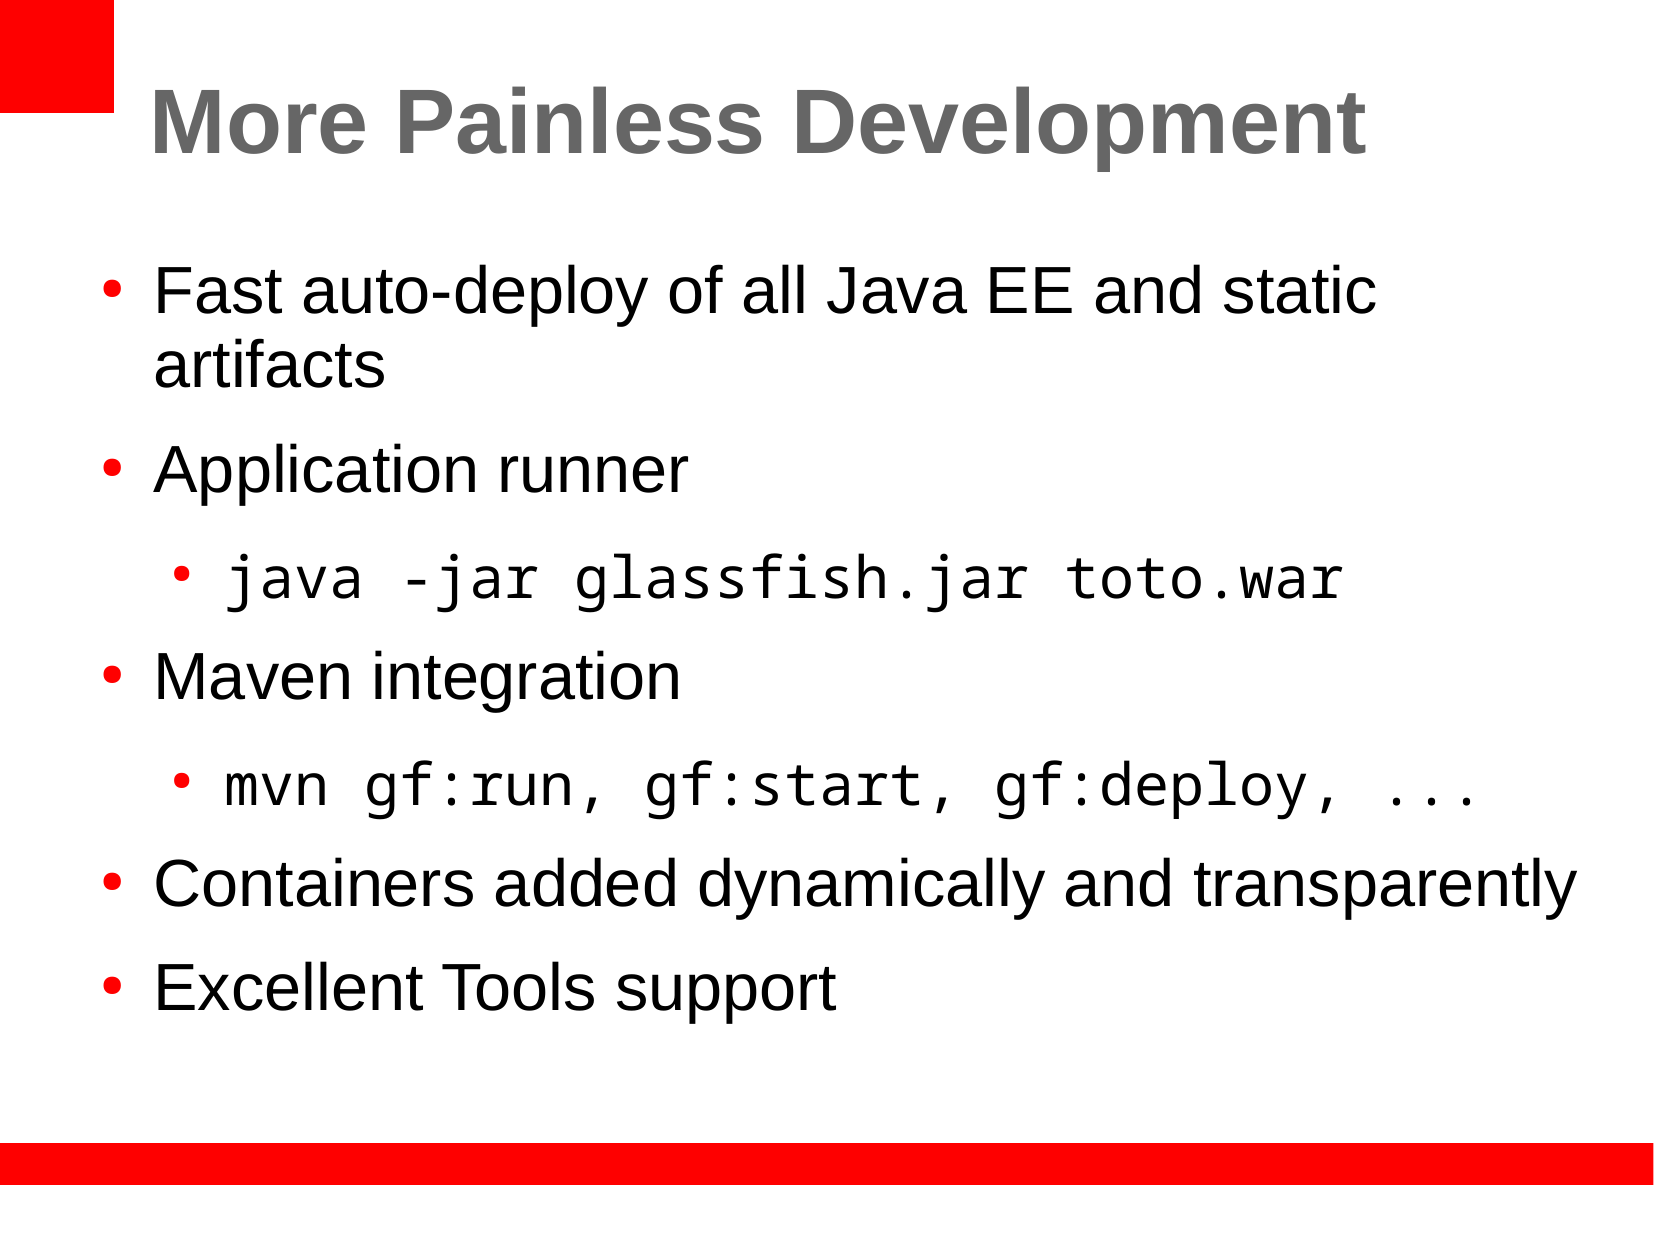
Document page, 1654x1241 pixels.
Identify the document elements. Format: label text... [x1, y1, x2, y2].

list Fast auto-deploy of all Java EE and static artifacts Application runner java -jar glassfish.jar toto.war Maven integration mvn gf:run, gf:start, gf:deploy, ... Containers added dynamically and transparently Excellent Tools support [82, 252, 1613, 1109]
title More Painless Development [149, 31, 1595, 212]
picture [0, 0, 114, 113]
picture [0, 1143, 1654, 1185]
